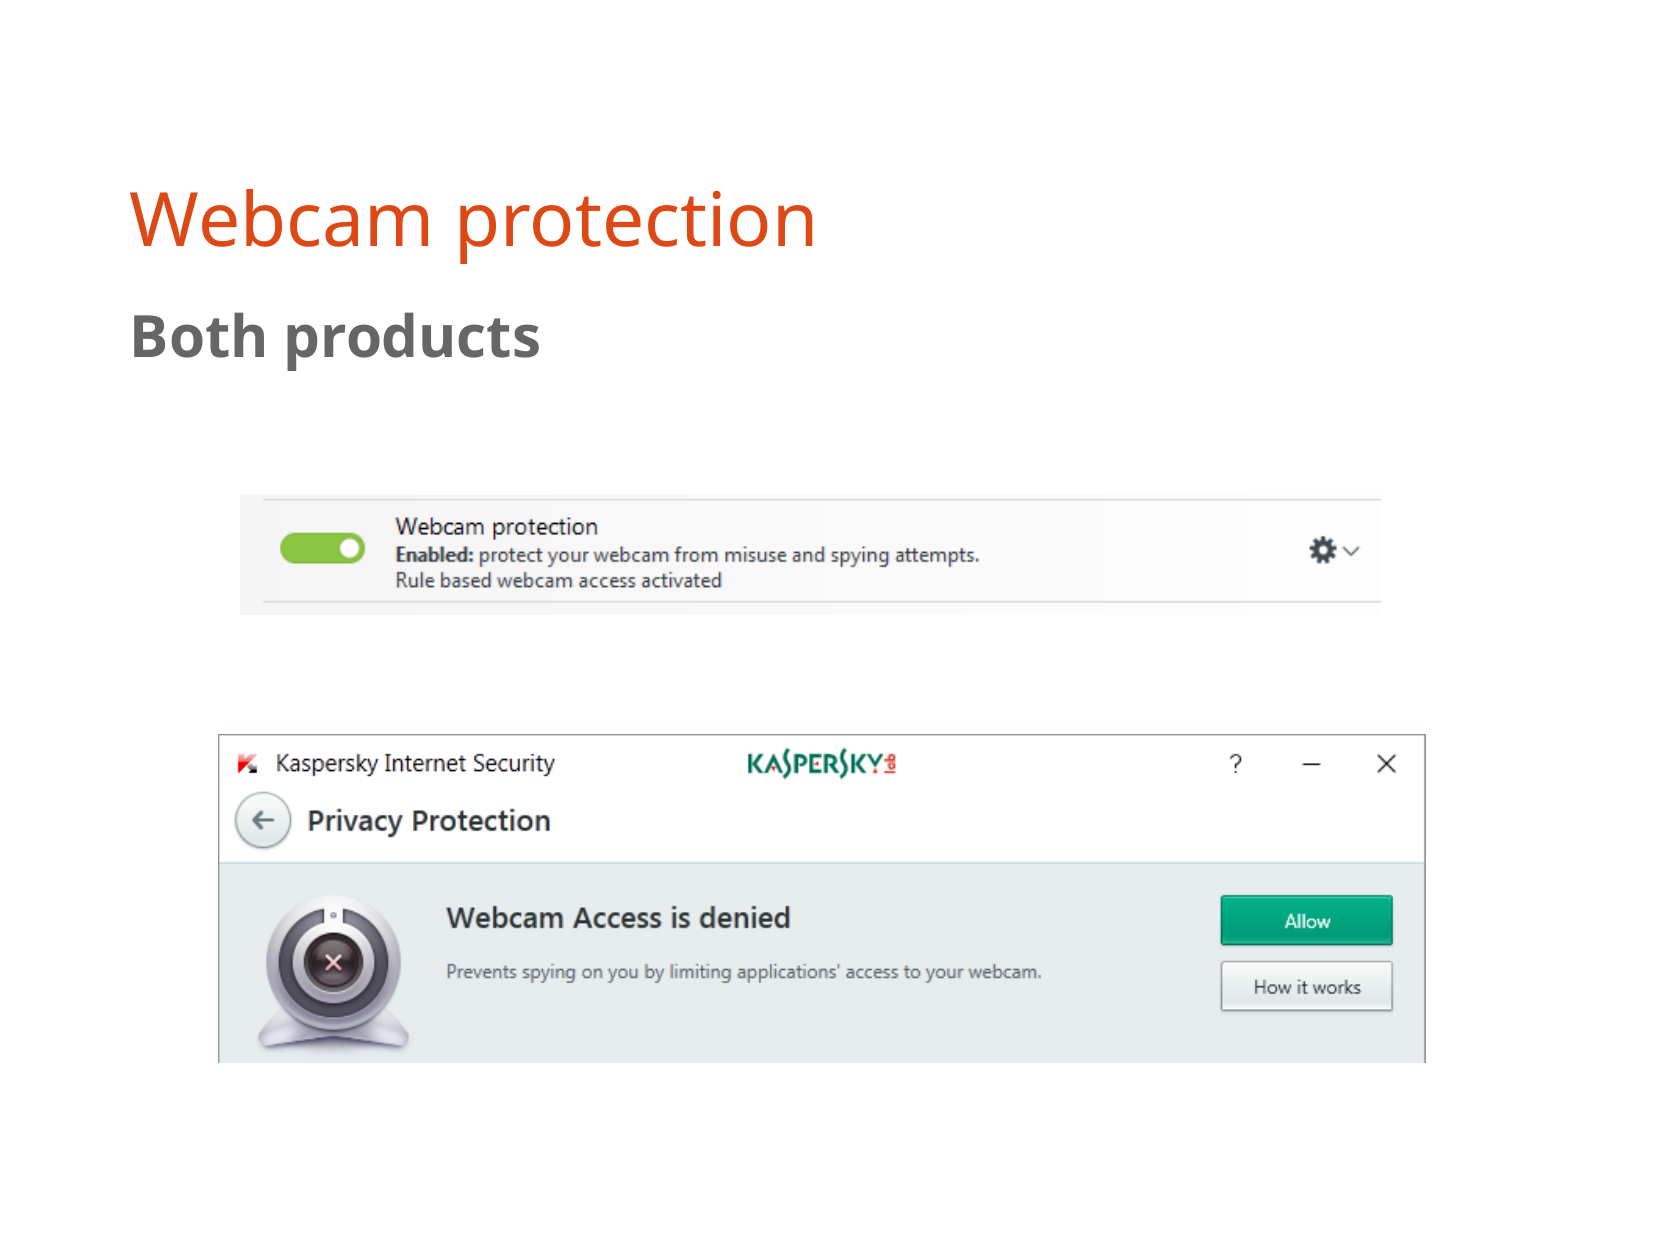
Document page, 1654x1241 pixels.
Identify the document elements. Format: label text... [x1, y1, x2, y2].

title Webcam protection [129, 153, 1518, 281]
picture [240, 494, 1381, 616]
list Both products [129, 295, 1518, 1010]
picture [218, 734, 1426, 1063]
